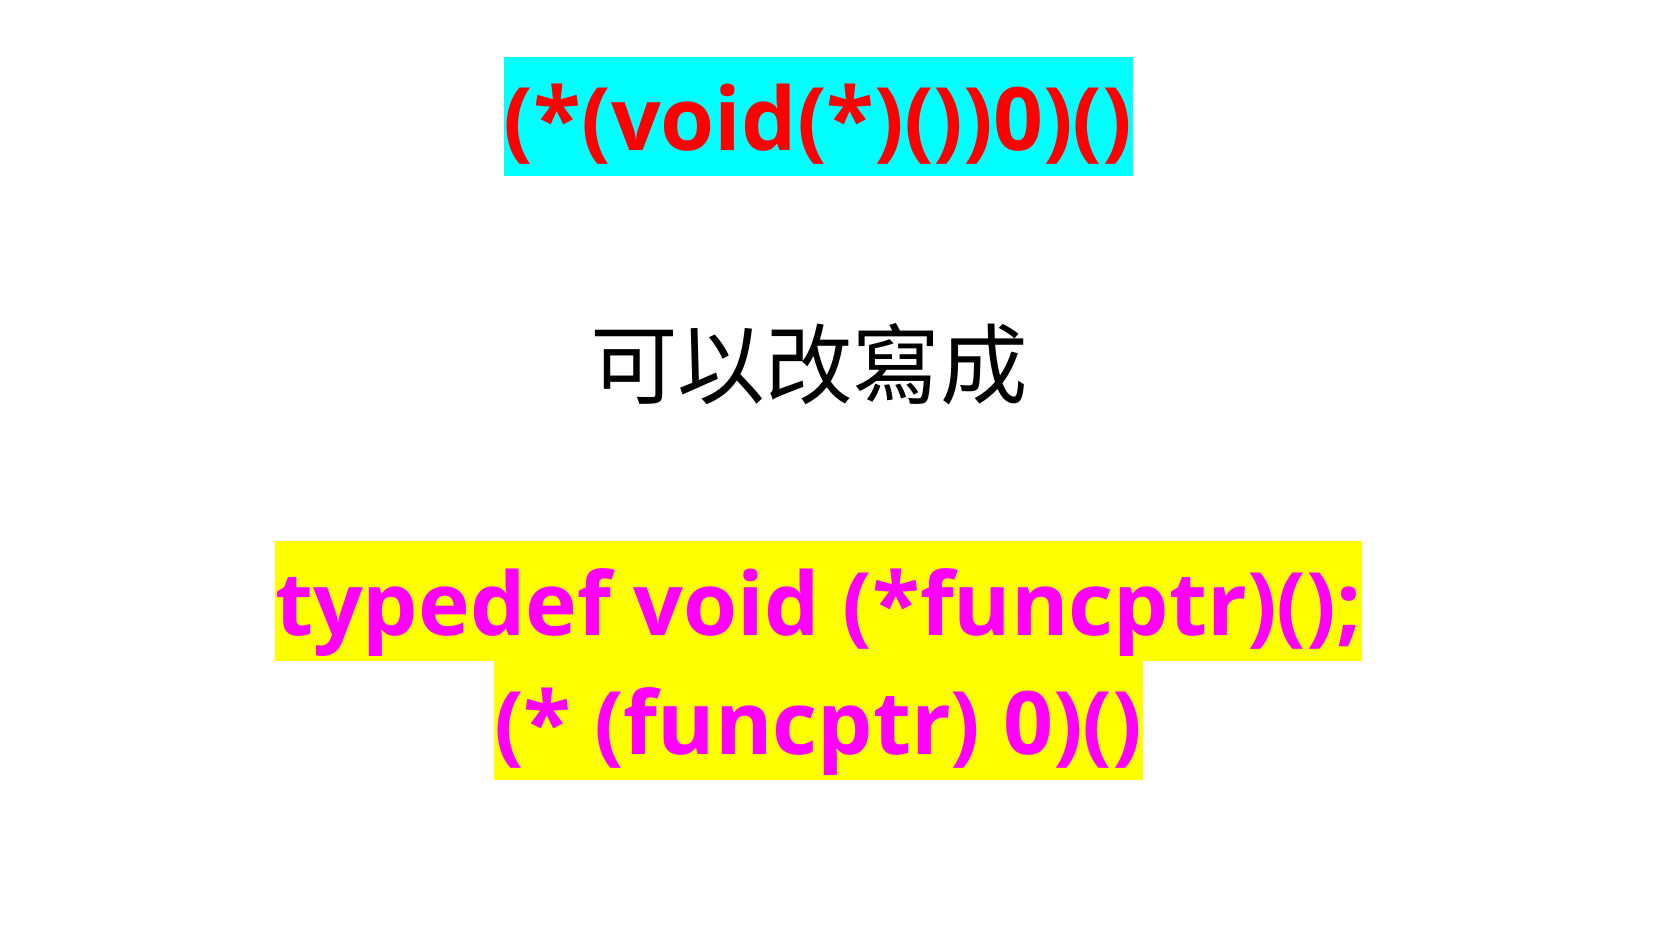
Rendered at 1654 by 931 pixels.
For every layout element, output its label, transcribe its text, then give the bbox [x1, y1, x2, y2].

subtitle (*(void(*)())0)() 可以改寫成 typedef void (*funcptr)(); (* (funcptr) 0)() [74, 38, 1563, 799]
